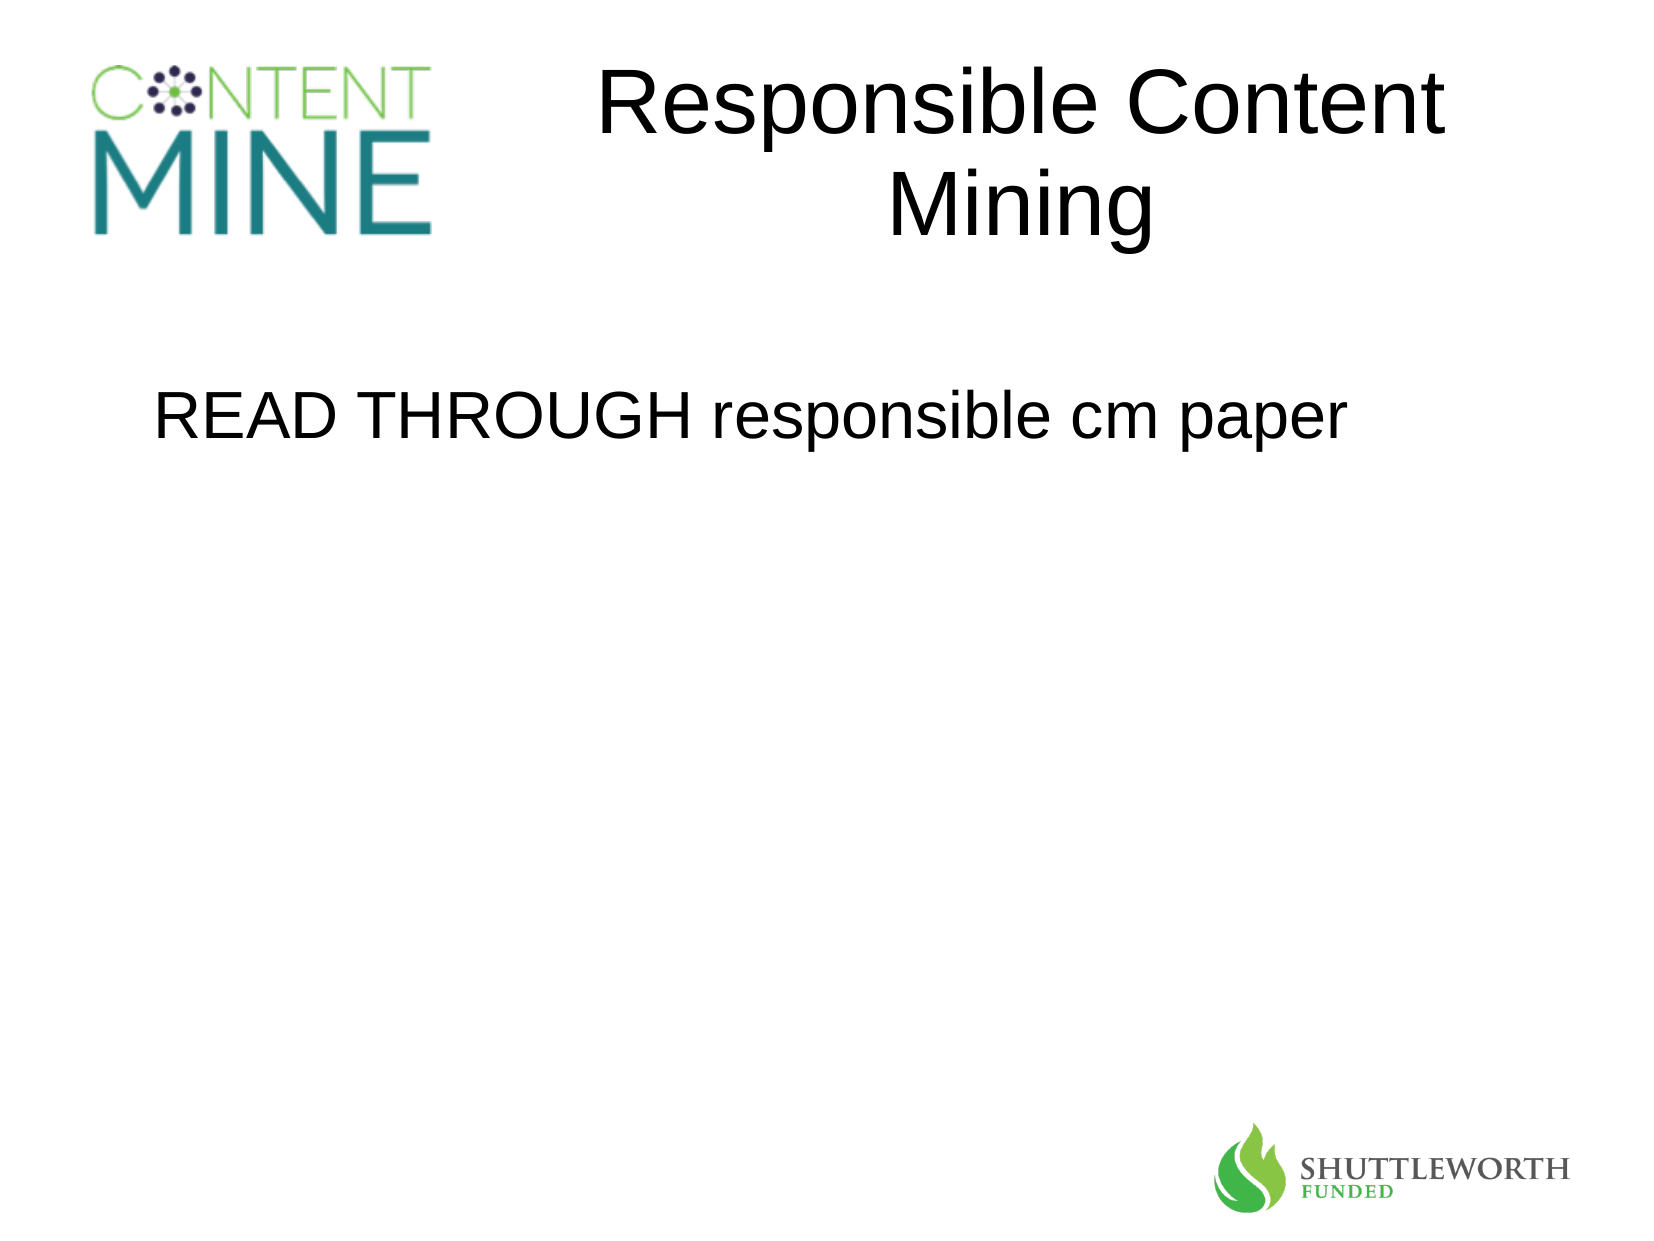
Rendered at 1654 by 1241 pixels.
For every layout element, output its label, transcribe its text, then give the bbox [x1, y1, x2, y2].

list READ THROUGH responsible cm paper [82, 377, 1571, 1010]
picture [91, 64, 432, 236]
picture [1200, 1112, 1581, 1222]
title Responsible Content Mining [472, 49, 1571, 257]
